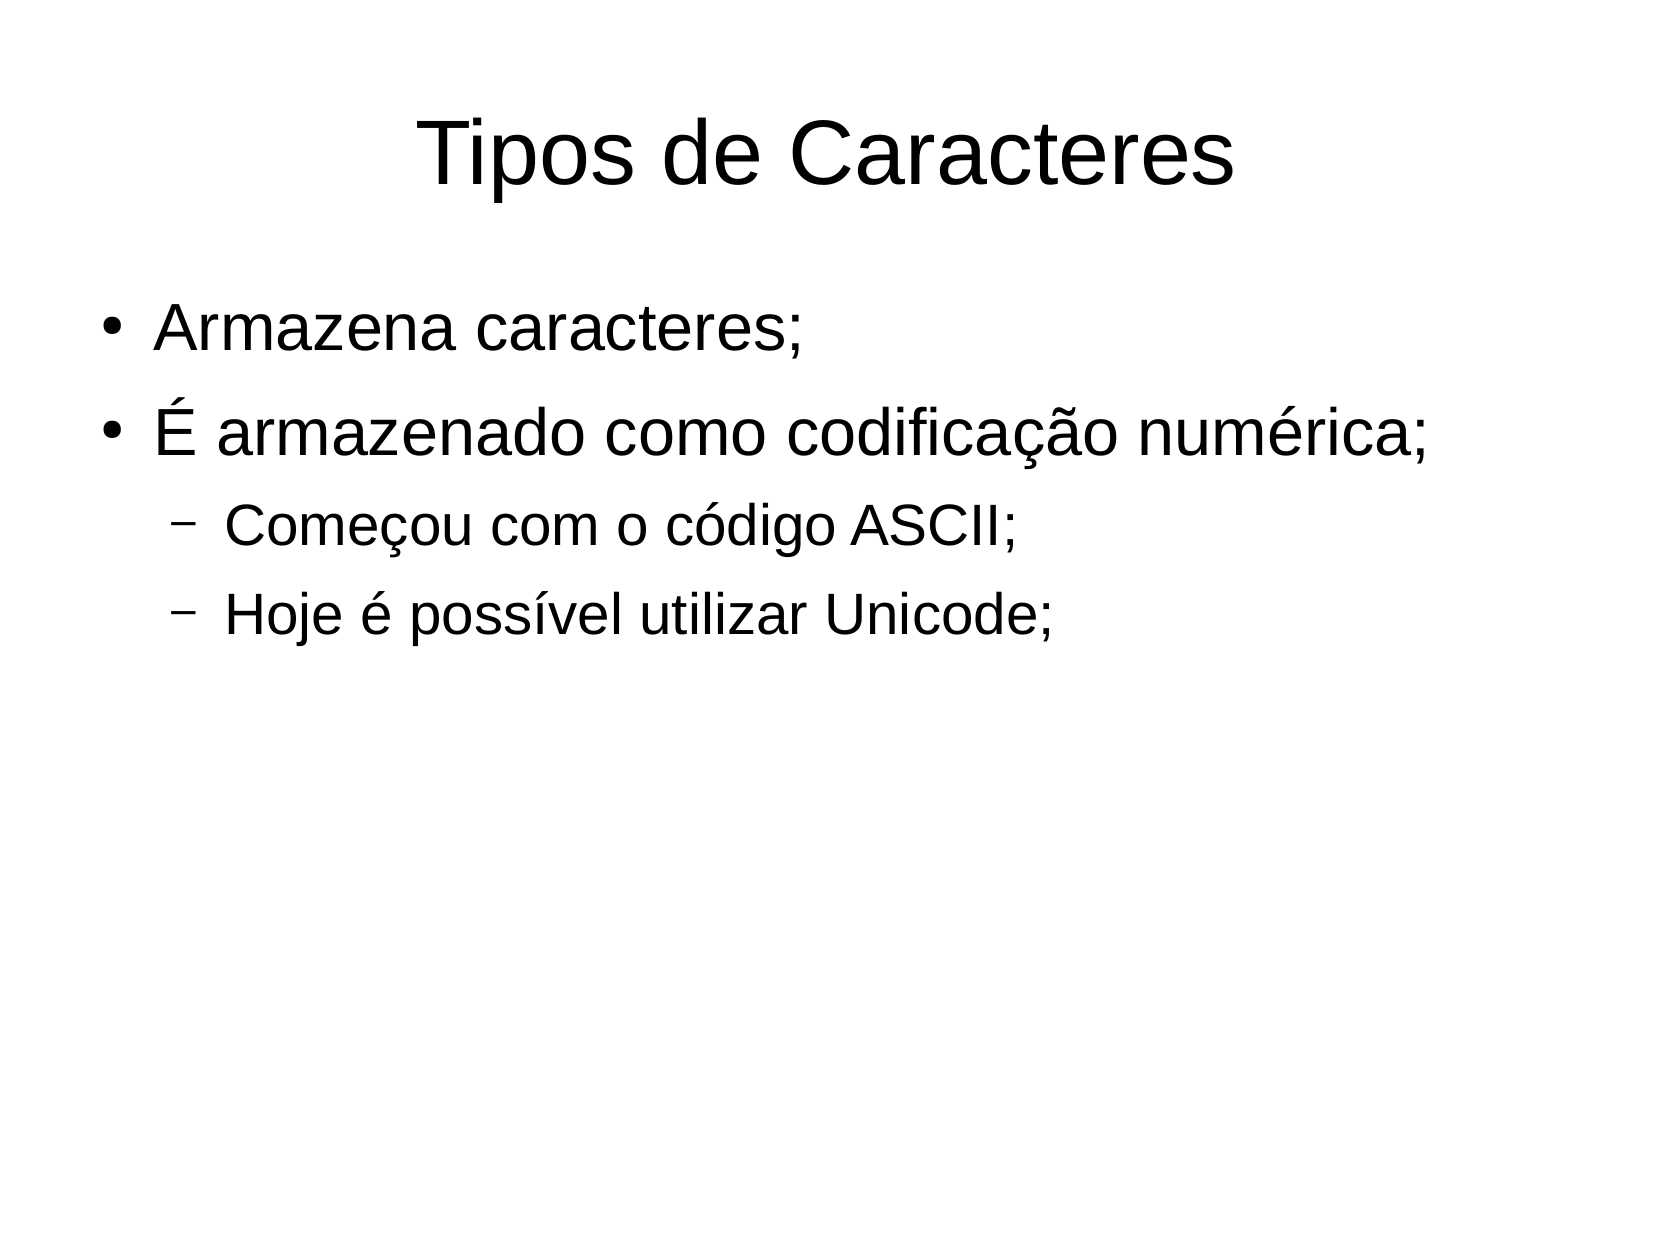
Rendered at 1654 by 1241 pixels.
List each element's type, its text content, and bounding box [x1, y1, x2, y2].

list Armazena caracteres; É armazenado como codificação numérica; Começou com o código ASCII; Hoje é possível utilizar Unicode; [82, 290, 1571, 1010]
title Tipos de Caracteres [82, 49, 1571, 257]
